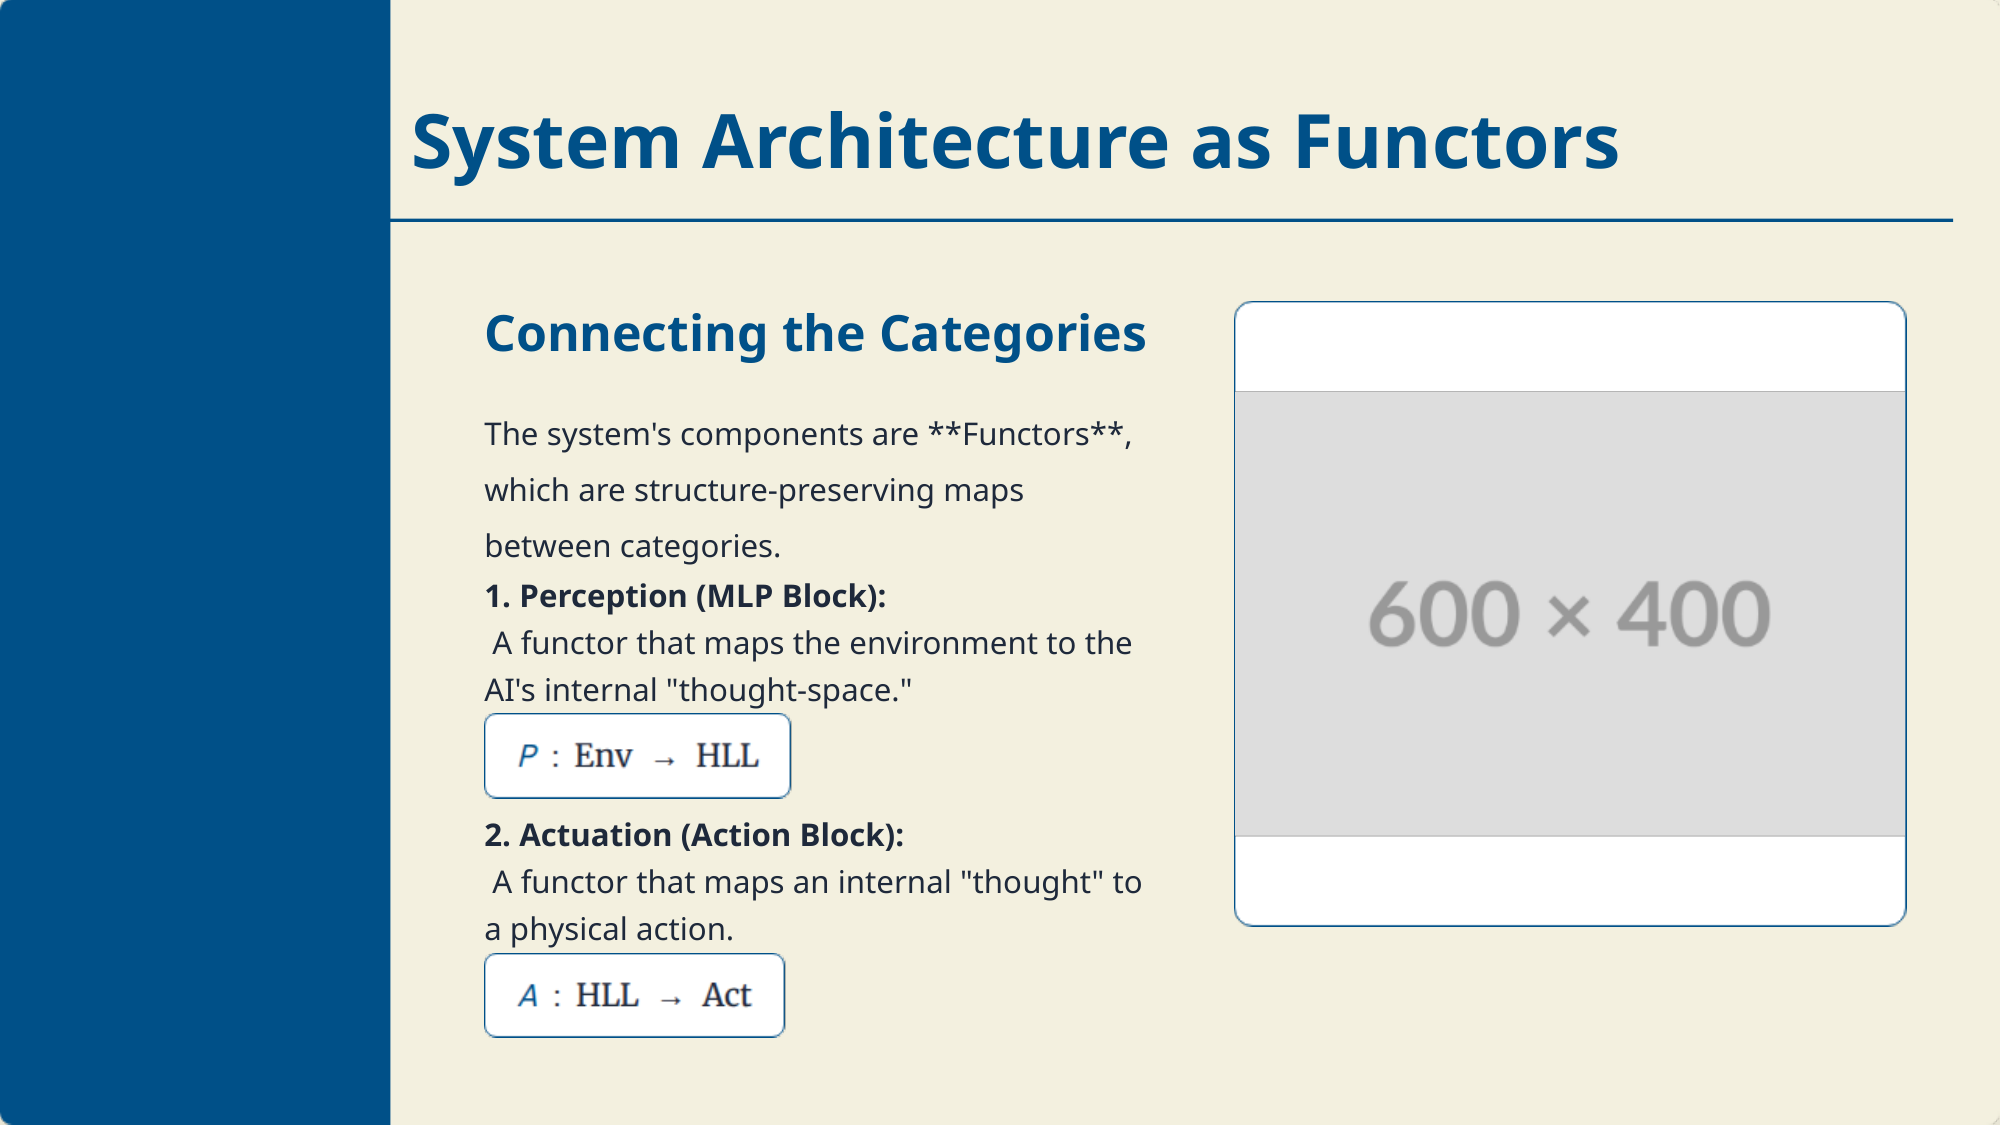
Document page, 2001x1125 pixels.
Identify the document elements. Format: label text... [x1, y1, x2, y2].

text_box Connecting the Categories [484, 301, 1190, 362]
text_box 1. Perception (MLP Block): A functor that maps the environment to the AI's internal "thought-space." [484, 567, 1157, 708]
text_box [0, 218, 1954, 222]
text_box 2. Actuation (Action Block): A functor that maps an internal "thought" to a physical action. [484, 806, 1157, 947]
text_box System Architecture as Functors [411, 93, 2000, 184]
text_box The system's components are **Functors**, which are structure-preserving maps between categories. [484, 395, 1157, 564]
picture [0, 0, 2000, 1125]
